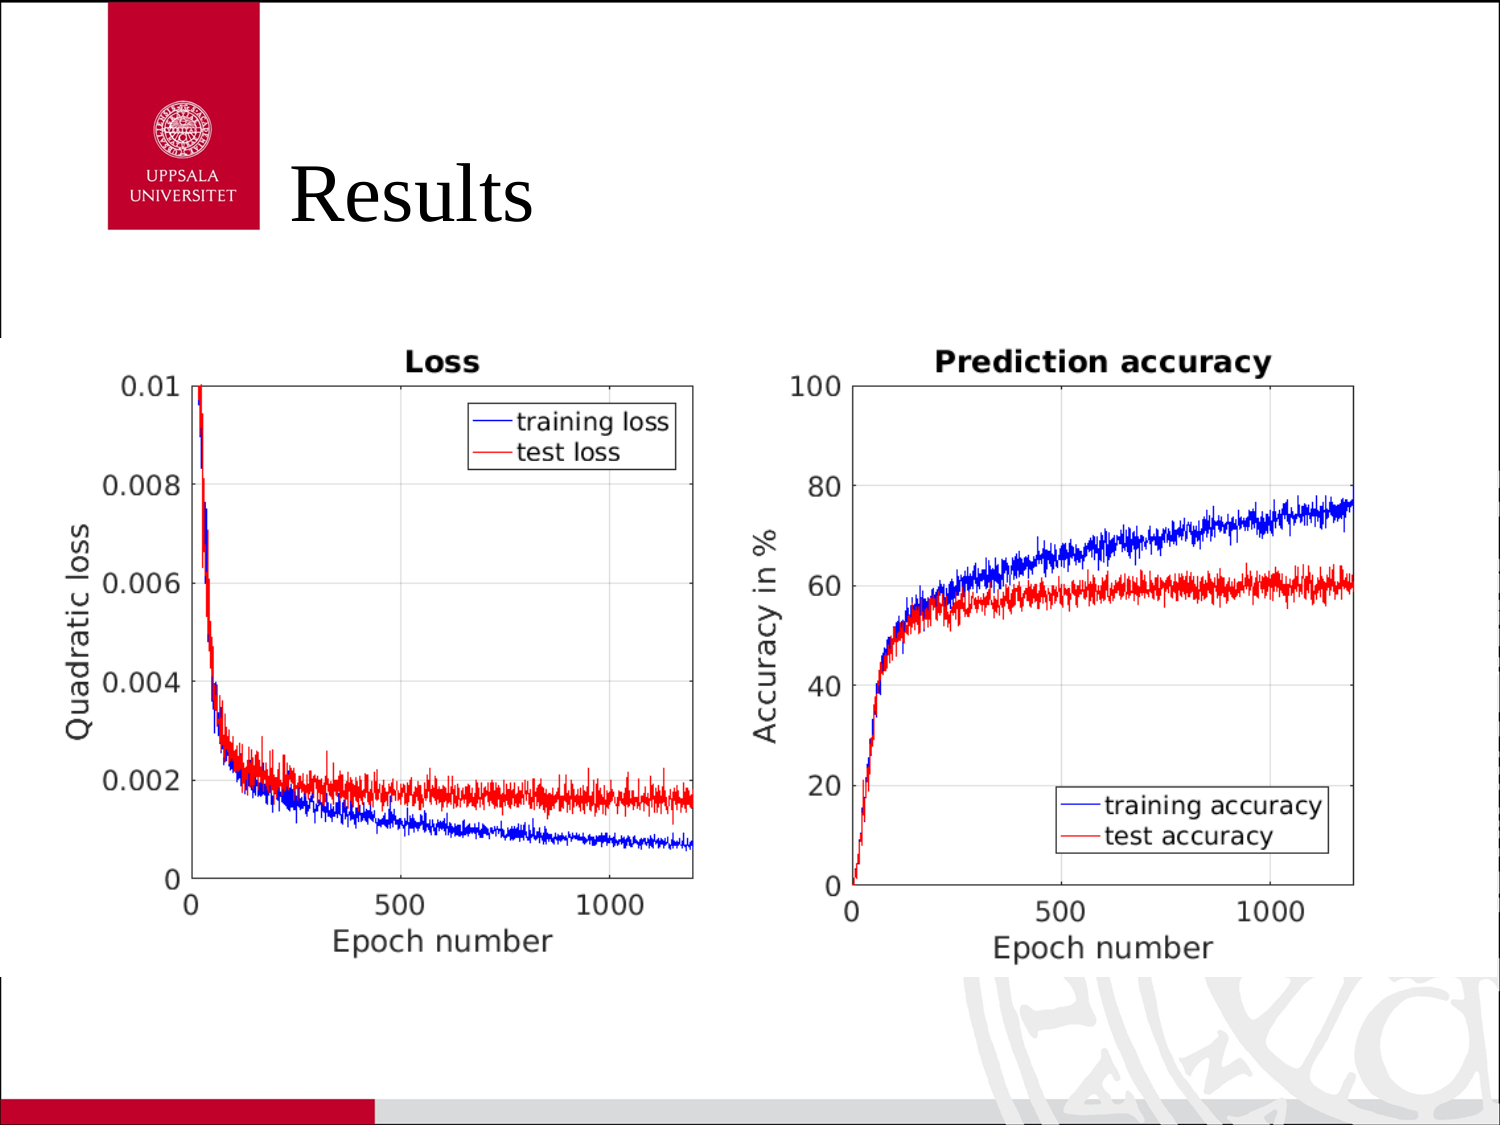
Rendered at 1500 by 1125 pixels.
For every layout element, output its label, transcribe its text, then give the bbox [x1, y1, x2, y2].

title Results [289, 99, 1436, 288]
picture [0, 0, 1500, 1125]
